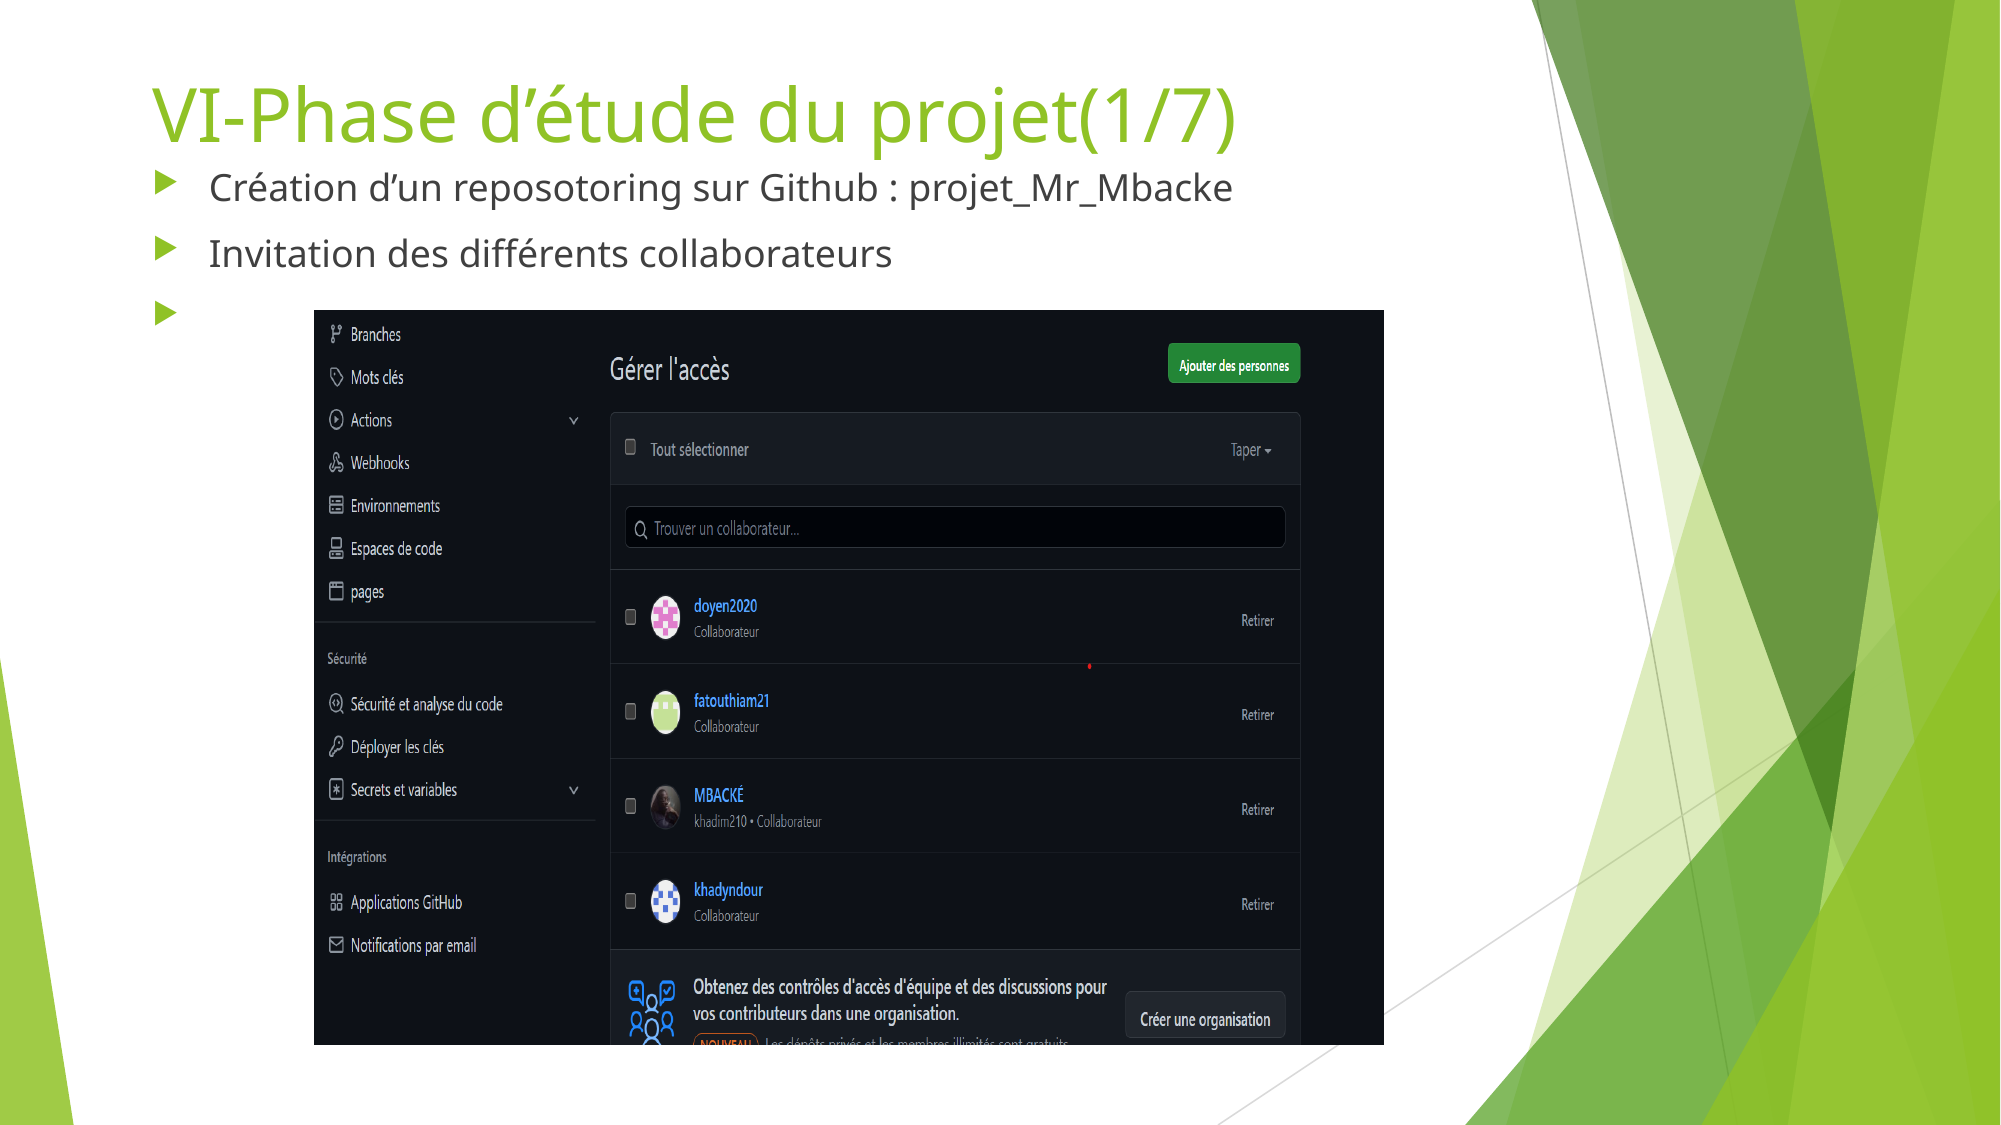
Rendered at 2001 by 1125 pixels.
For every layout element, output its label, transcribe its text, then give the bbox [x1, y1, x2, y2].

list Création d’un reposotoring sur Github : projet_Mr_Mbacke Invitation des différents collaborateurs [137, 156, 1863, 1014]
picture [314, 311, 1384, 1045]
title VI-Phase d’étude du projet(1/7) [137, 59, 1863, 156]
